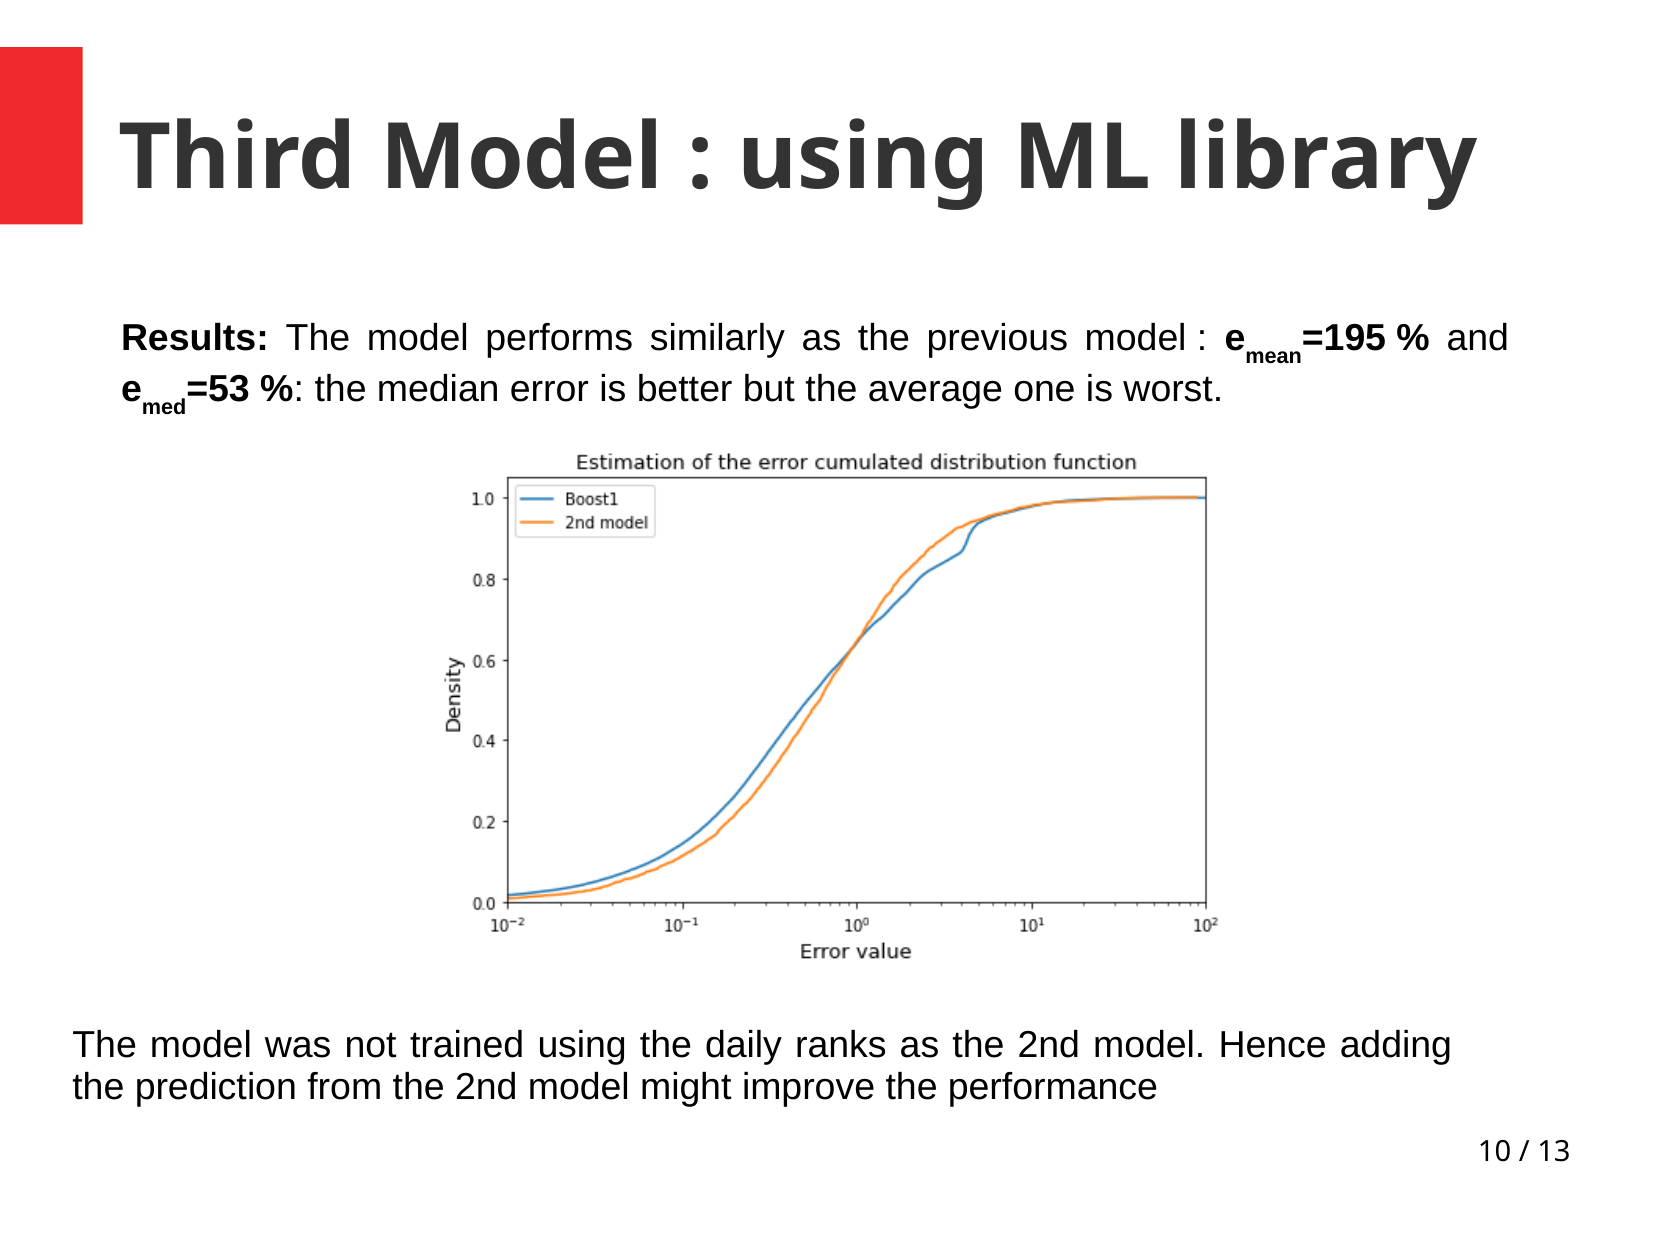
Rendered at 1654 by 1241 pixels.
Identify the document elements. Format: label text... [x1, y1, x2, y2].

picture [415, 435, 1229, 971]
text_box Results: The model performs similarly as the previous model : emean=195 % and emed=53 %: the median error is better but the average one is worst. [106, 309, 1524, 768]
text_box The model was not trained using the daily ranks as the 2nd model. Hence adding the prediction from the 2nd model might improve the performance [57, 1015, 1467, 1115]
title Third Model : using ML library [118, 49, 1571, 257]
